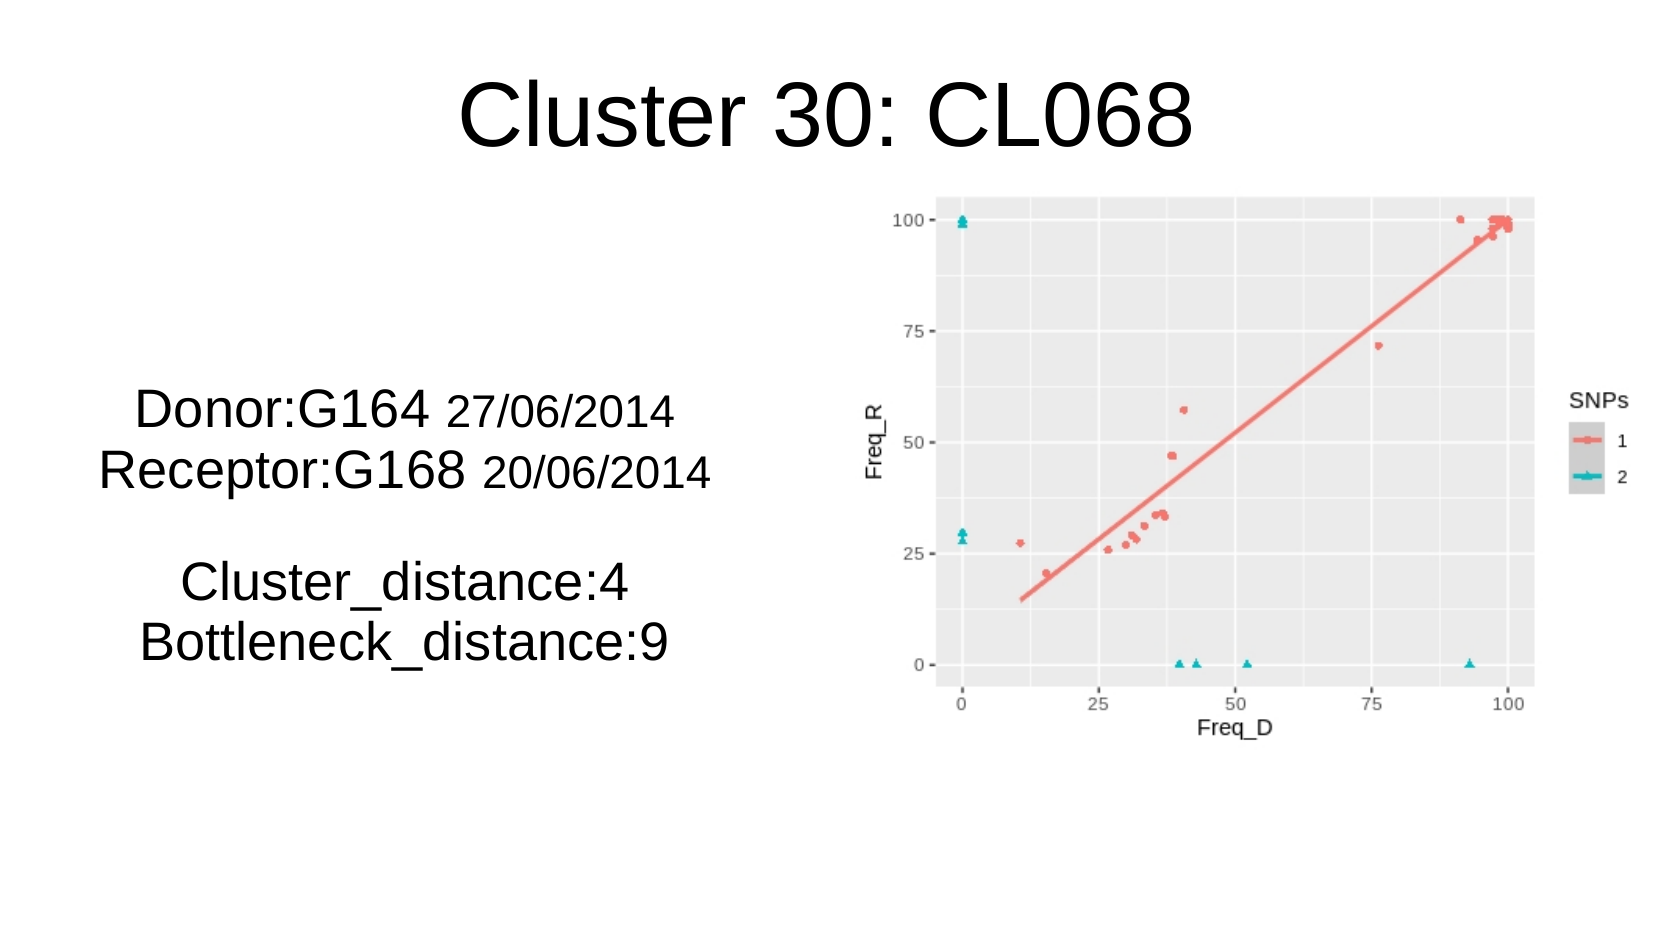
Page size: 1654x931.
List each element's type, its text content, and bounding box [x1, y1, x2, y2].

text_box Donor:G164 27/06/2014 Receptor:G168 20/06/2014 Cluster_distance:4 Bottleneck_distance:9 [30, 255, 781, 796]
picture [855, 186, 1652, 751]
title Cluster 30: CL068 [82, 37, 1571, 193]
